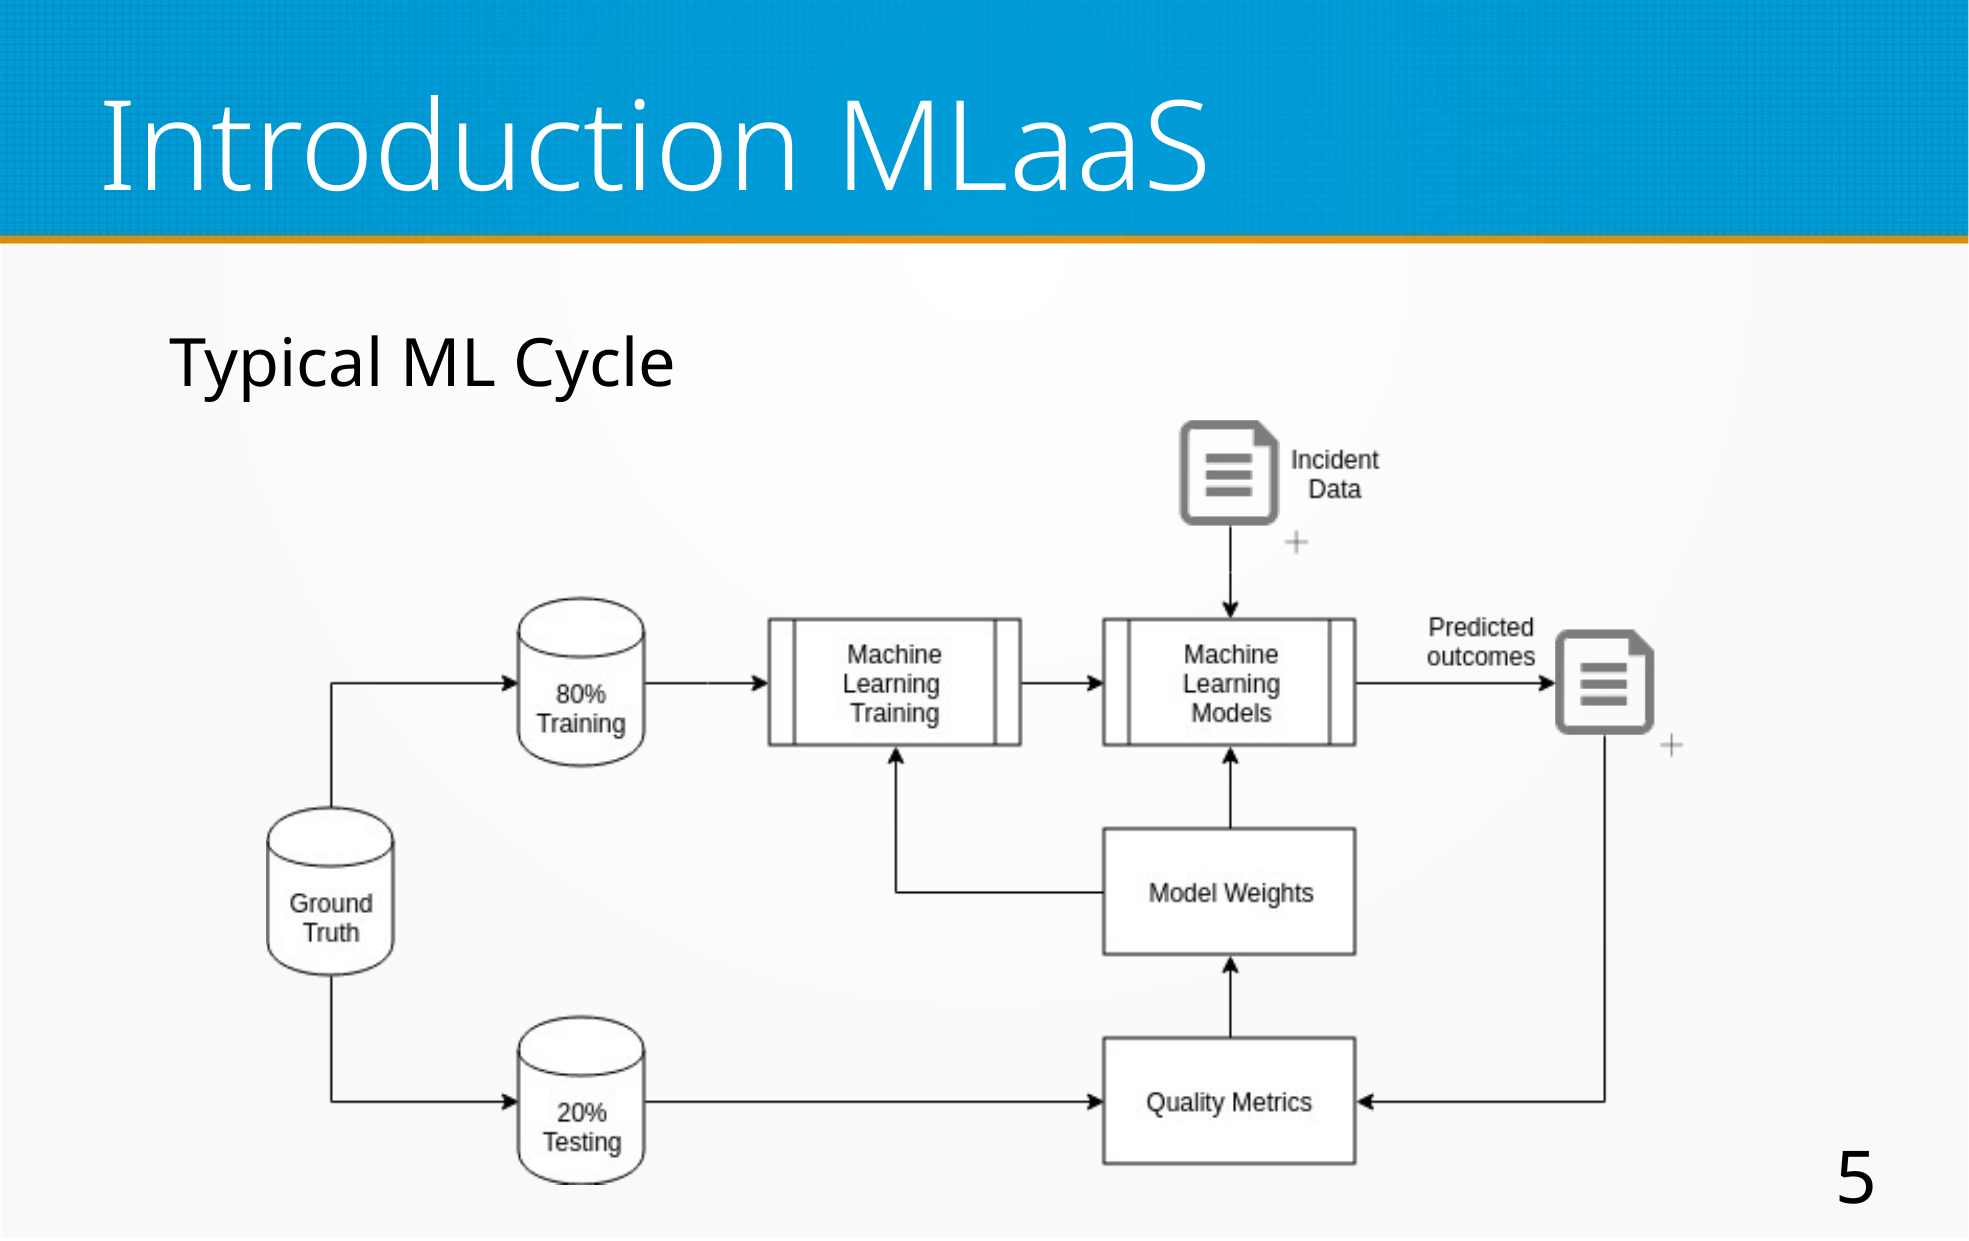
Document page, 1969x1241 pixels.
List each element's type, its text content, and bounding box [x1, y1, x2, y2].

list Typical ML Cycle [98, 315, 1861, 1081]
title Introduction MLaaS [98, 19, 1870, 227]
text_box 5 [1830, 1127, 1966, 1224]
picture [0, 233, 1969, 1241]
